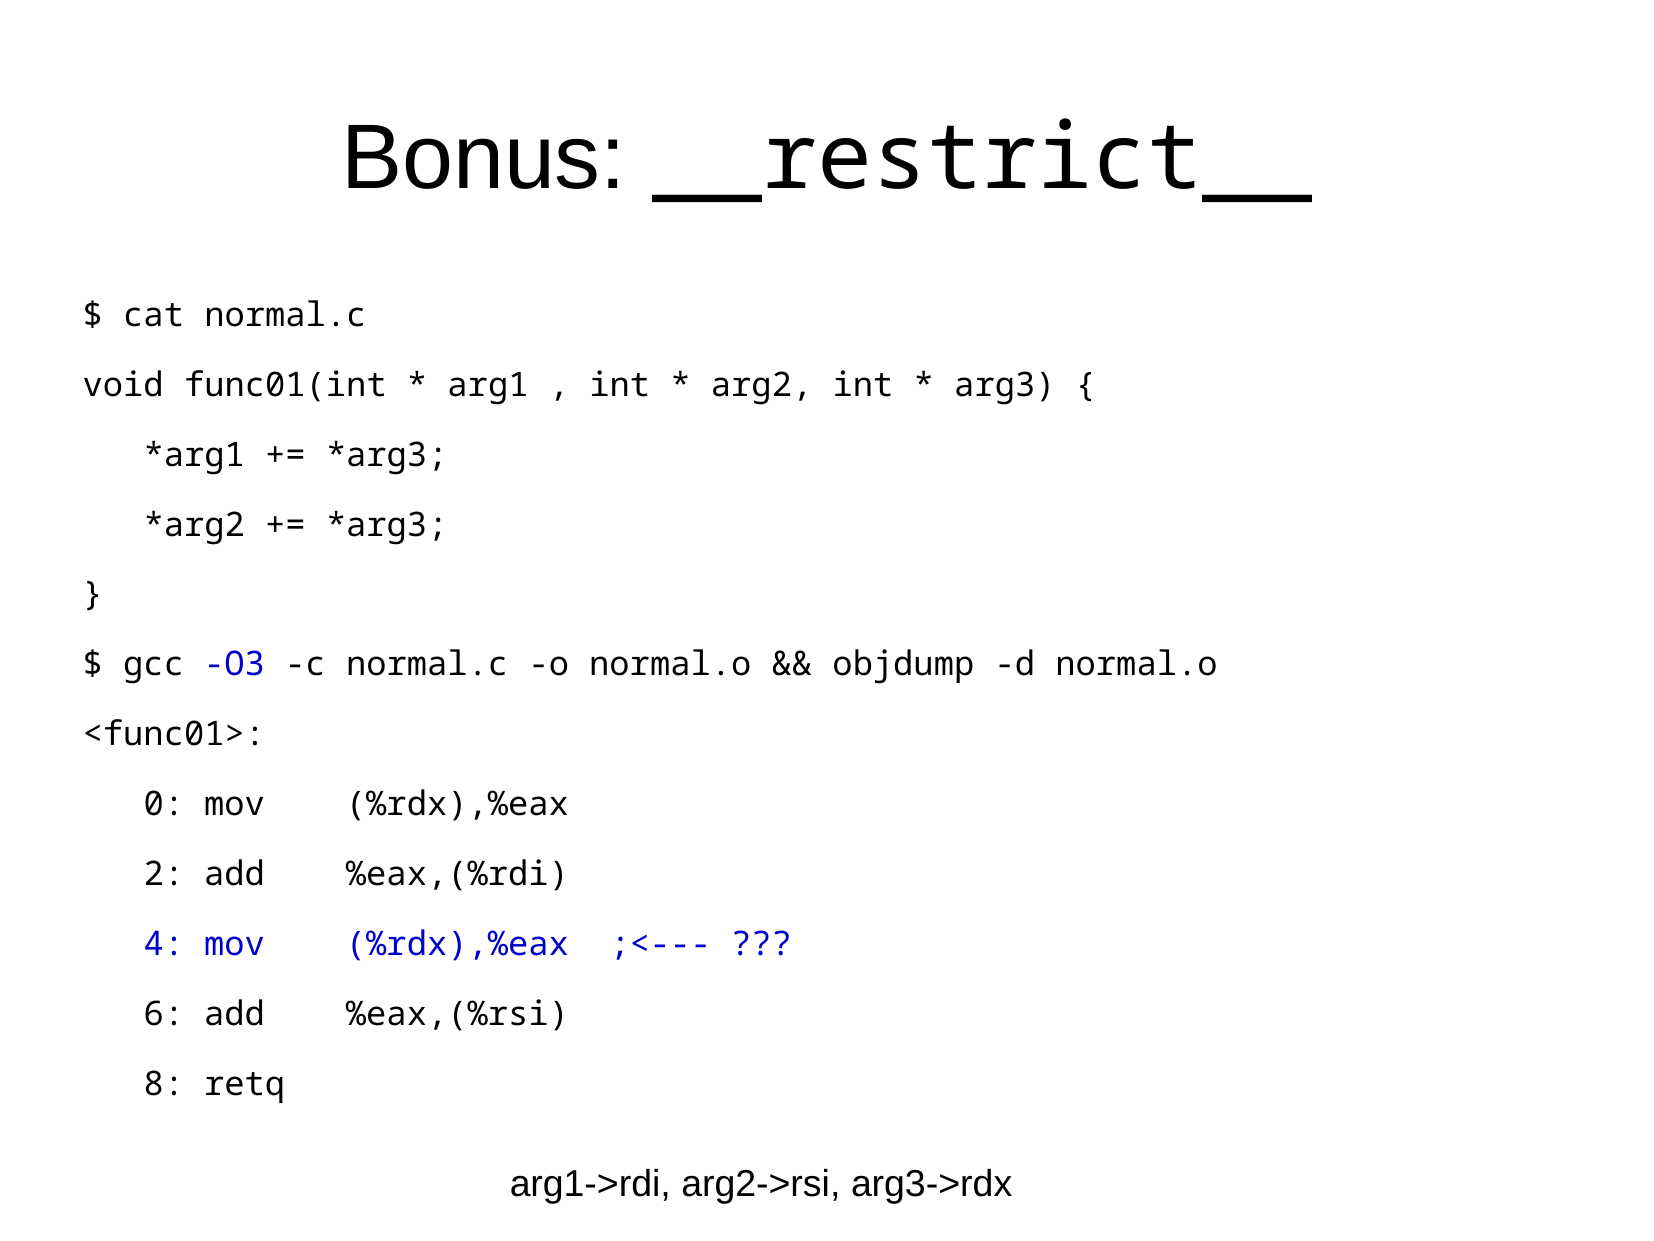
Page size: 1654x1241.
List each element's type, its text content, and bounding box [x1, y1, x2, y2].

list $ cat normal.c void func01(int * arg1 , int * arg2, int * arg3) { *arg1 += *arg3; *arg2 += *arg3; } $ gcc -O3 -c normal.c -o normal.o && objdump -d normal.o <func01>: 0: mov (%rdx),%eax 2: add %eax,(%rdi) 4: mov (%rdx),%eax ;<--- ??? 6: add %eax,(%rsi) 8: retq [82, 290, 1571, 1111]
title Bonus: __restrict__ [82, 49, 1571, 257]
text_box arg1->rdi, arg2->rsi, arg3->rdx [495, 1155, 1028, 1212]
